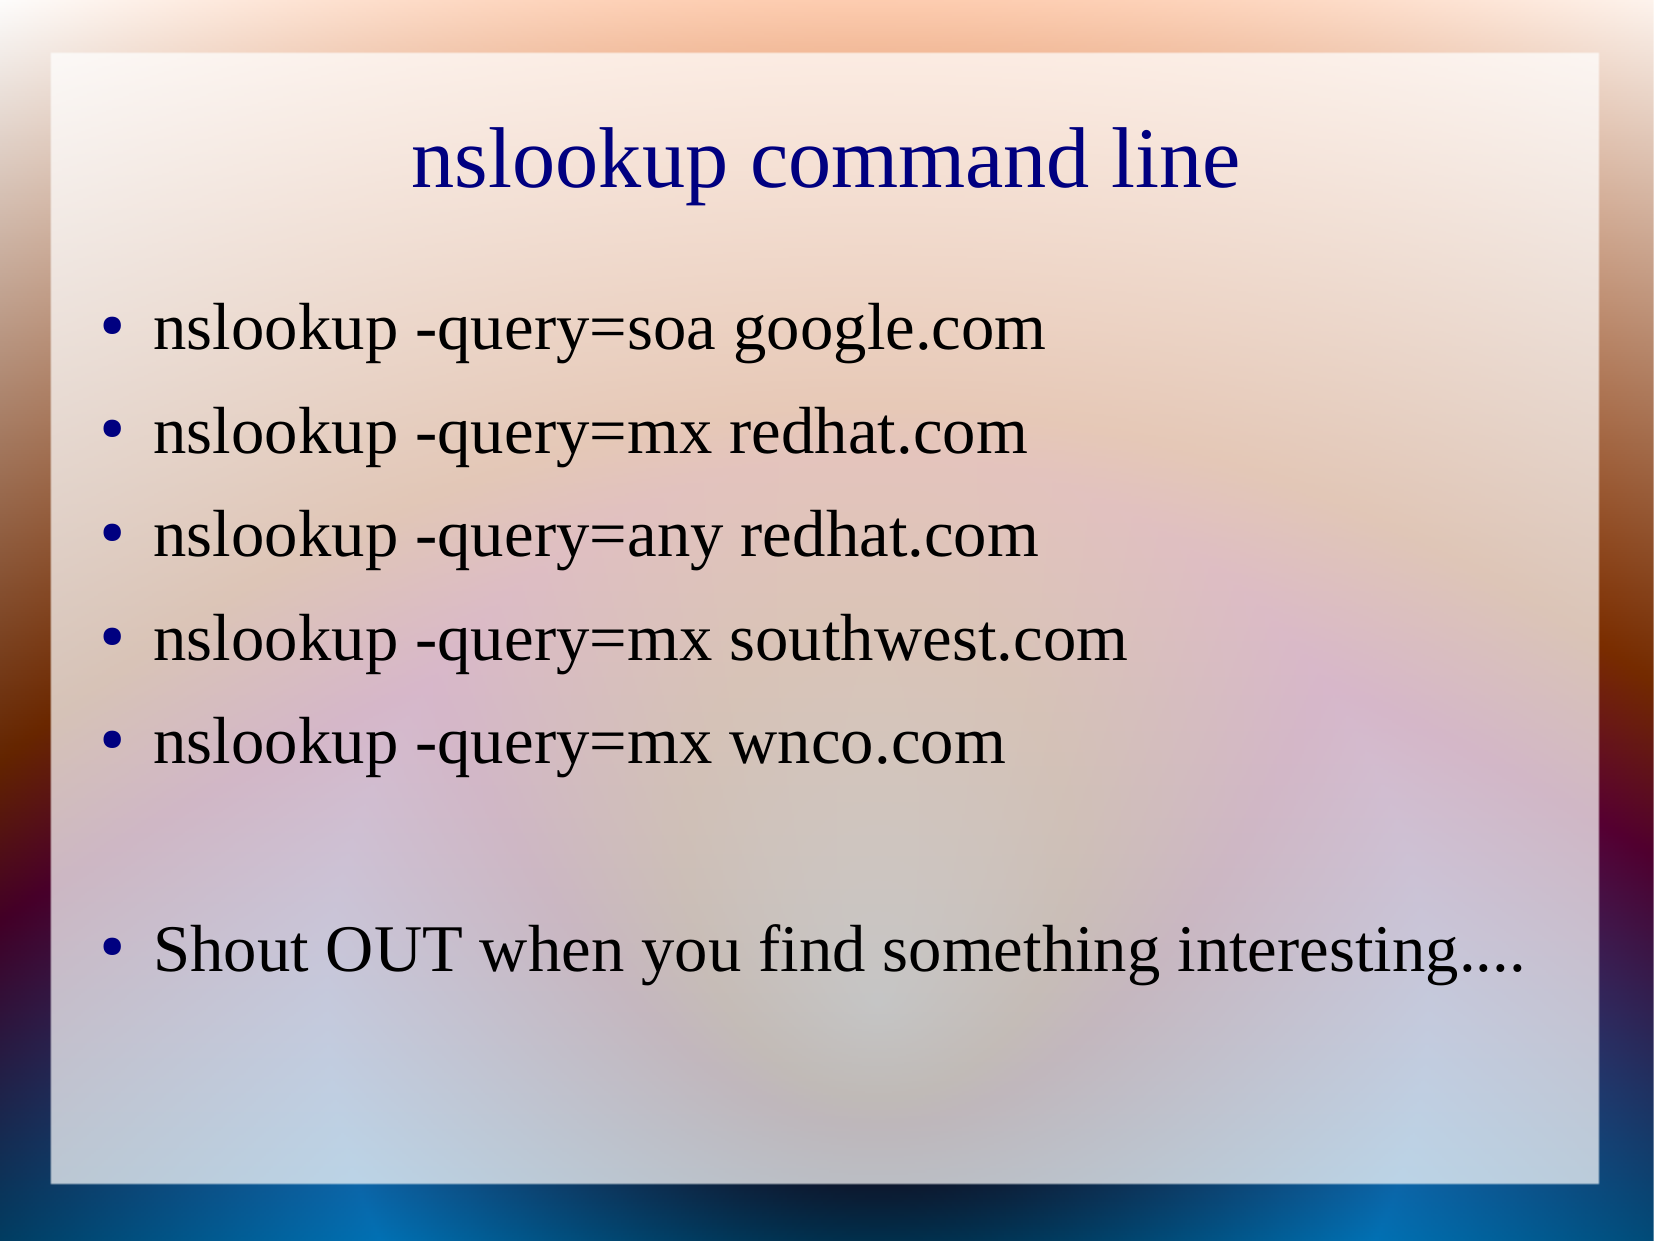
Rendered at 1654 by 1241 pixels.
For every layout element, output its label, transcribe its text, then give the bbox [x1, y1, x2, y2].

picture [0, 0, 1654, 1241]
title nslookup command line [82, 55, 1571, 263]
list nslookup -query=soa google.com nslookup -query=mx redhat.com nslookup -query=any redhat.com nslookup -query=mx southwest.com nslookup -query=mx wnco.com Shout OUT when you find something interesting.... [82, 290, 1571, 1034]
